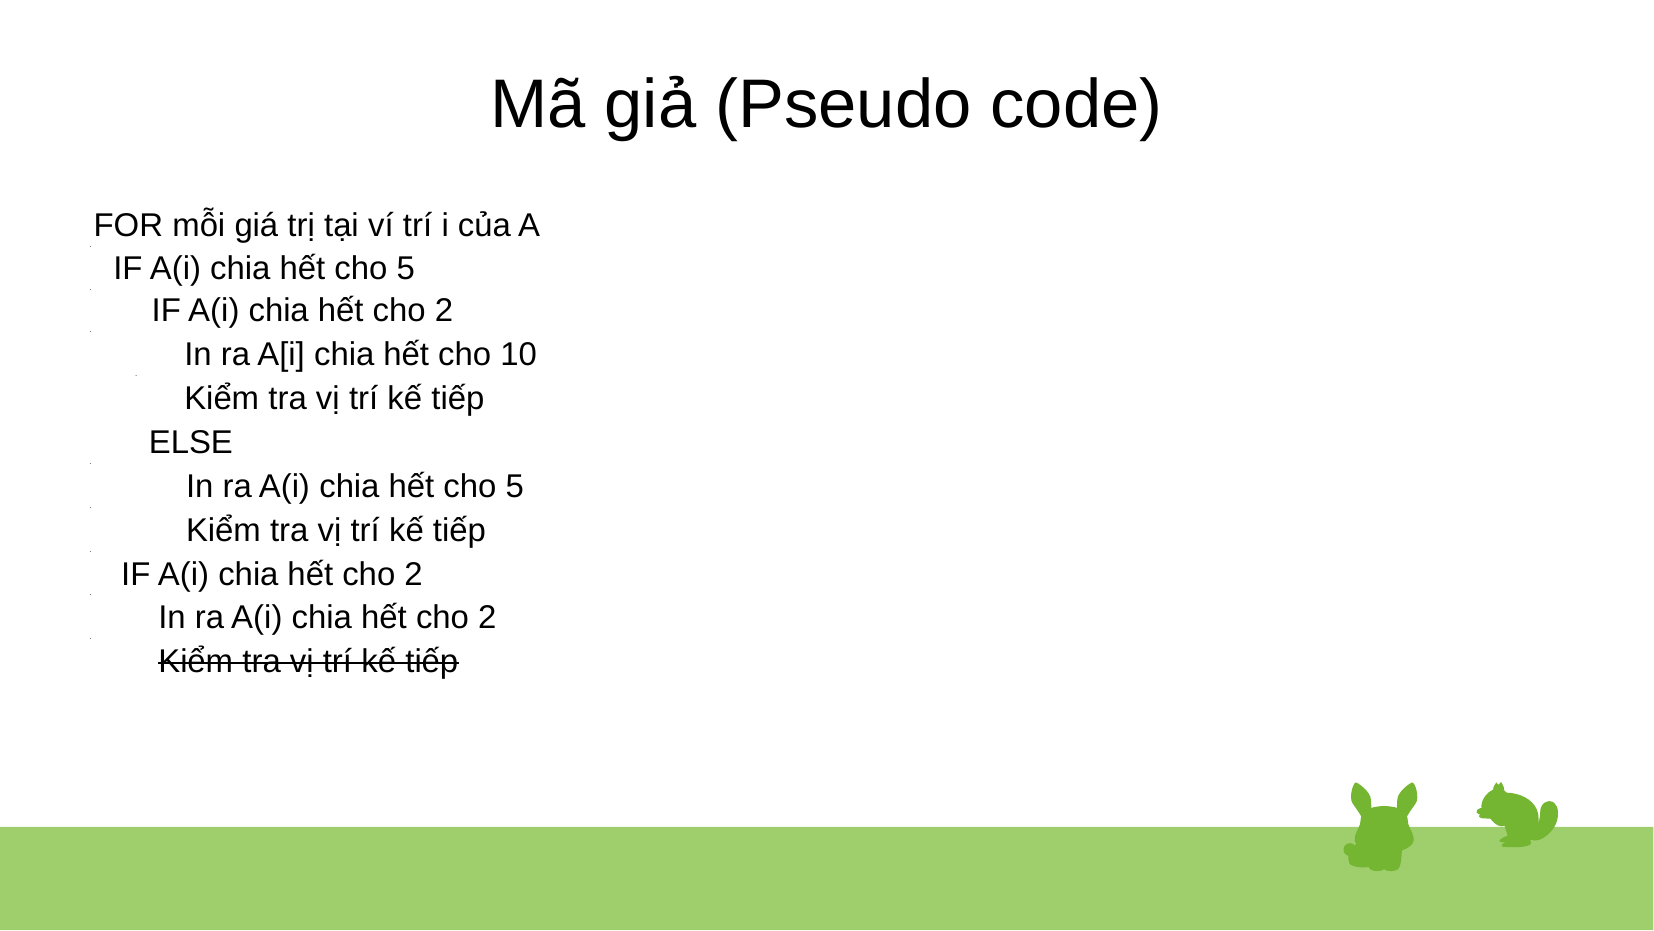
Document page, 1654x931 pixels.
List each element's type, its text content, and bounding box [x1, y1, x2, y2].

title Mã giả (Pseudo code) [88, 29, 1565, 178]
list FOR mỗi giá trị tại ví trí i của A IF A(i) chia hết cho 5 IF A(i) chia hết cho 2 In ra A[i] chia hết cho 10 Kiểm tra vị trí kế tiếp ELSE In ra A(i) chia hết cho 5 Kiểm tra vị trí kế tiếp IF A(i) chia hết cho 2 In ra A(i) chia hết cho 2 Kiểm tra vị trí kế tiếp [88, 206, 1565, 739]
